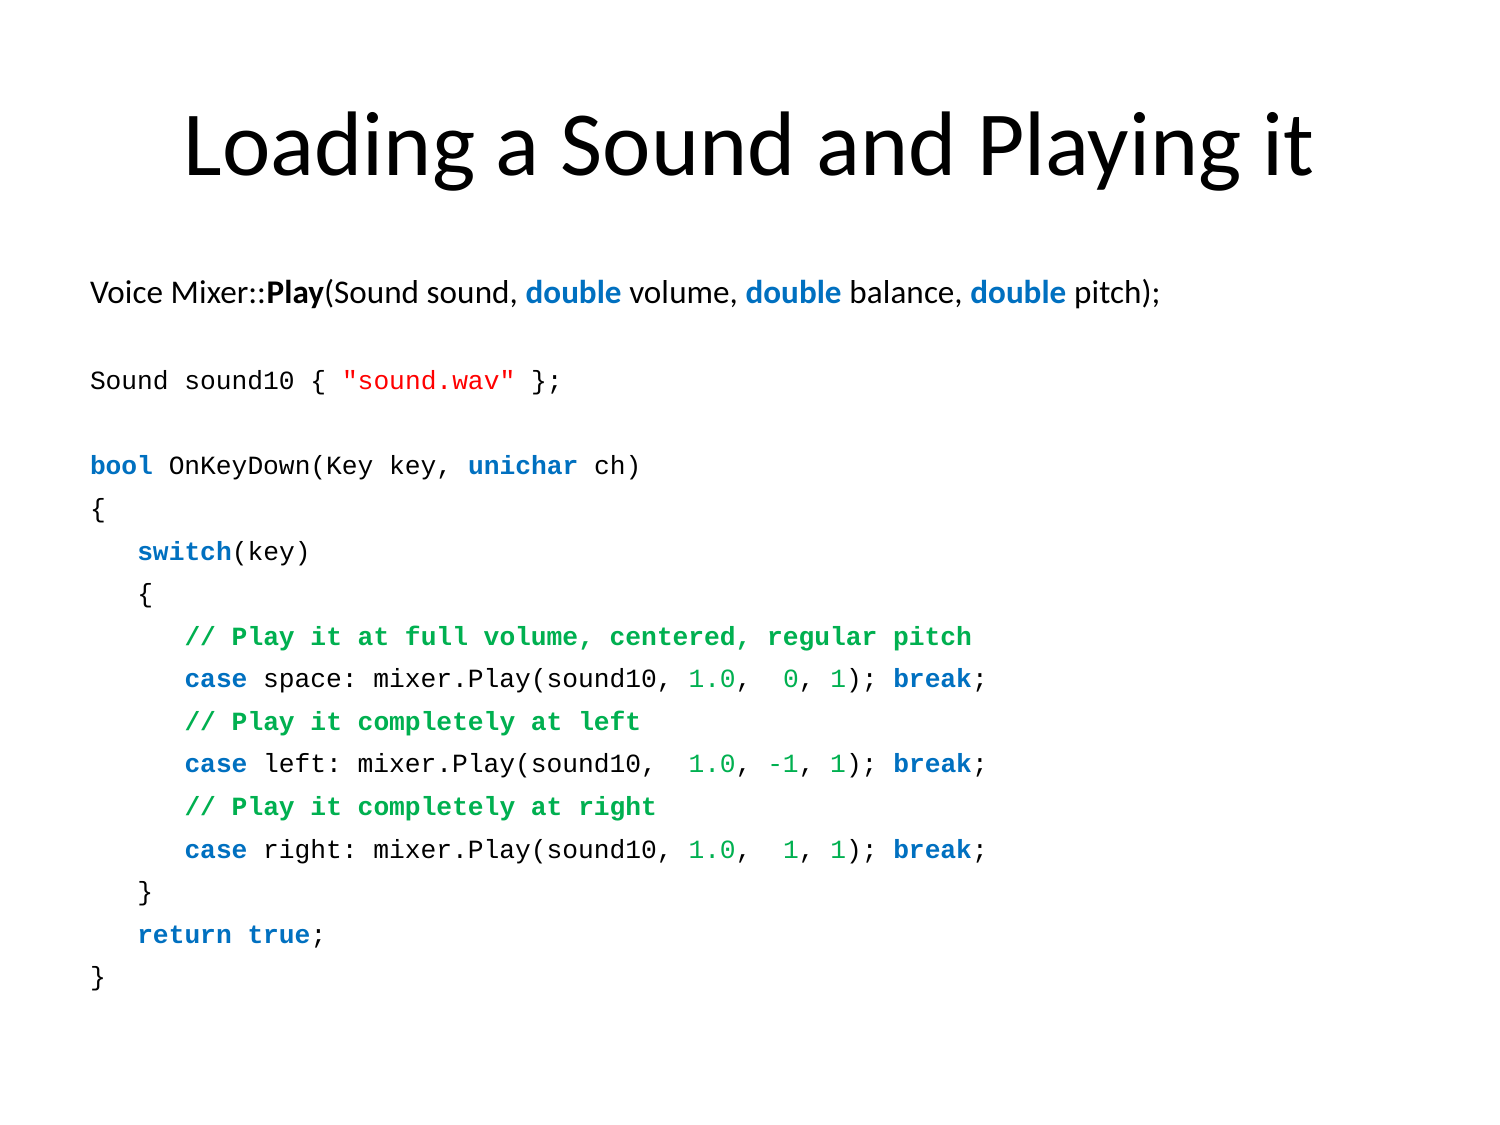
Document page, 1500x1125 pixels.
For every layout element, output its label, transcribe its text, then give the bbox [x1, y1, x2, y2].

title Loading a Sound and Playing it [75, 45, 1425, 233]
list Voice Mixer::Play(Sound sound, double volume, double balance, double pitch); Sound sound10 { "sound.wav" }; bool OnKeyDown(Key key, unichar ch) { switch(key) { // Play it at full volume, centered, regular pitch case space: mixer.Play(sound10, 1.0, 0, 1); break; // Play it completely at left case left: mixer.Play(sound10, 1.0, -1, 1); break; // Play it completely at right case right: mixer.Play(sound10, 1.0, 1, 1); break; } return true; } [75, 262, 1425, 1005]
